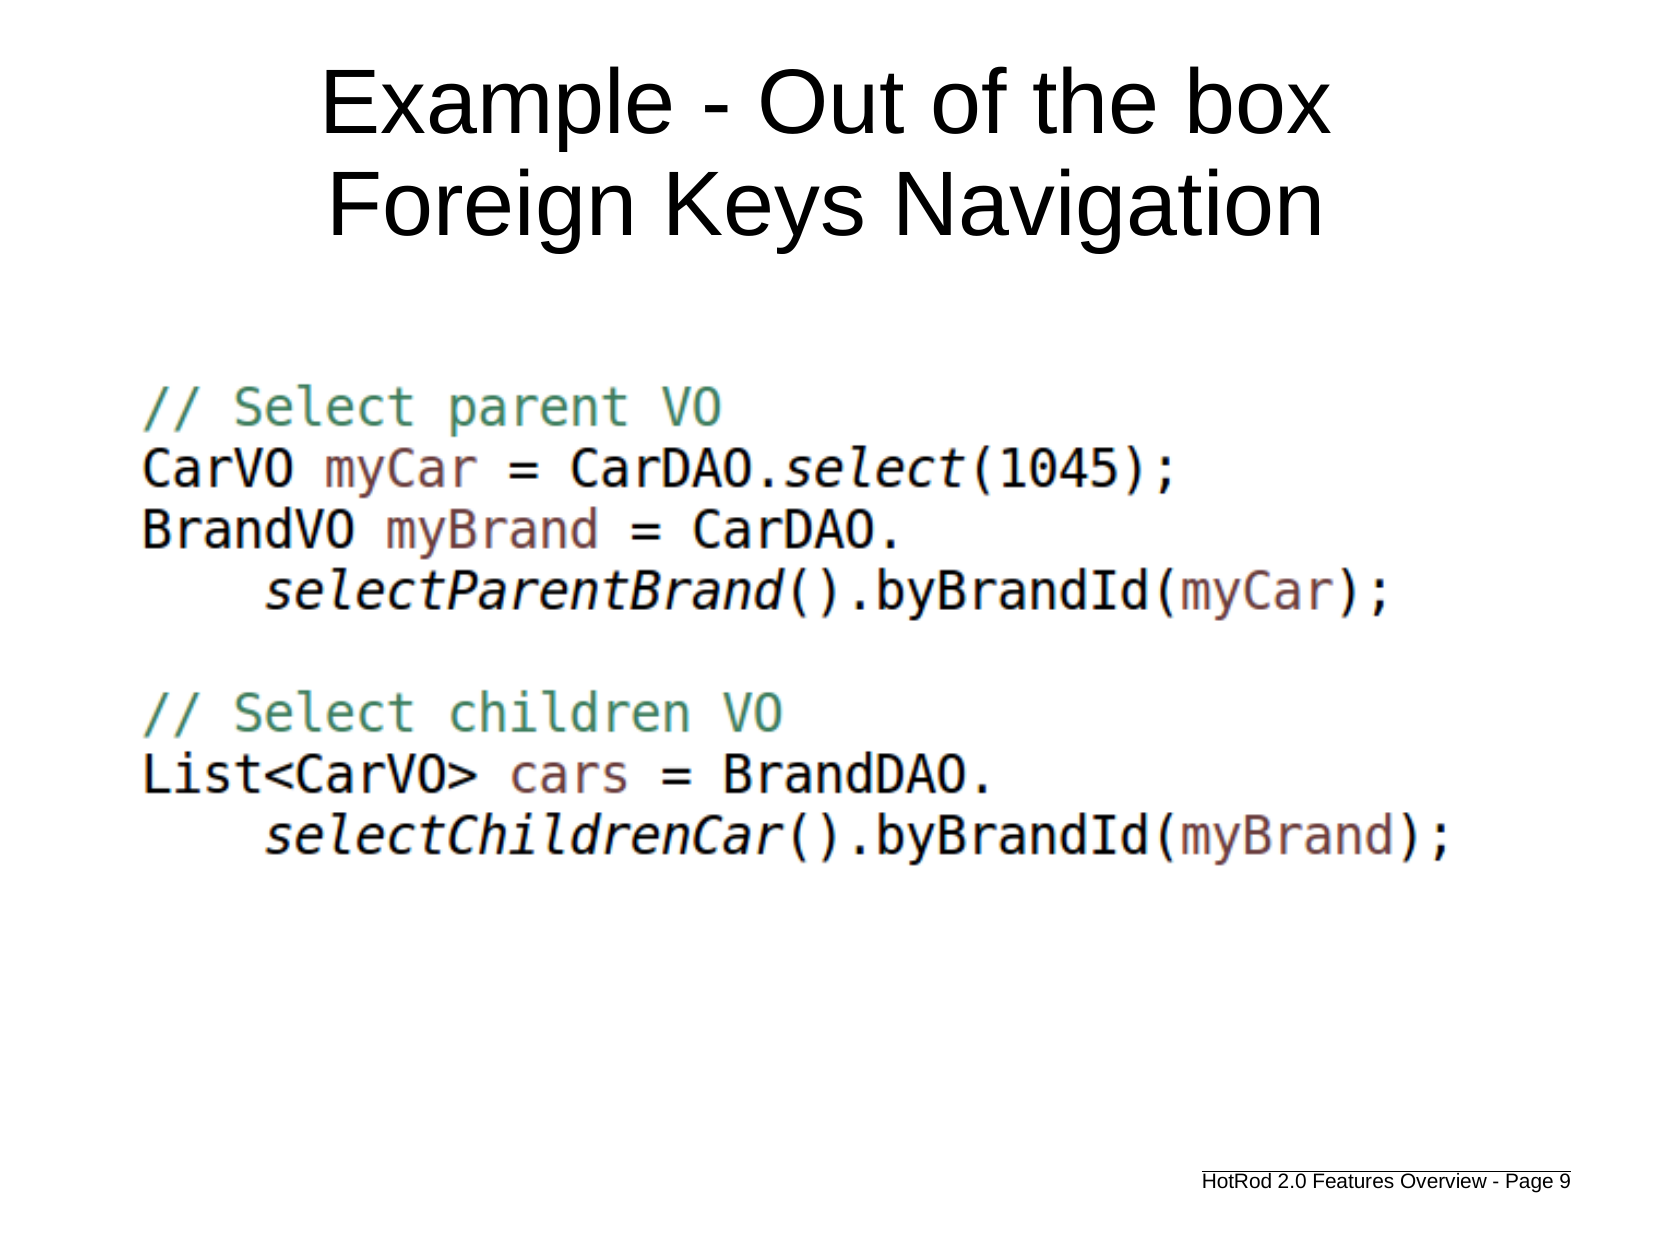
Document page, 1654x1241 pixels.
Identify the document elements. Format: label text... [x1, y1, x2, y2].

picture [135, 374, 1456, 871]
title Example - Out of the box Foreign Keys Navigation [82, 49, 1571, 257]
